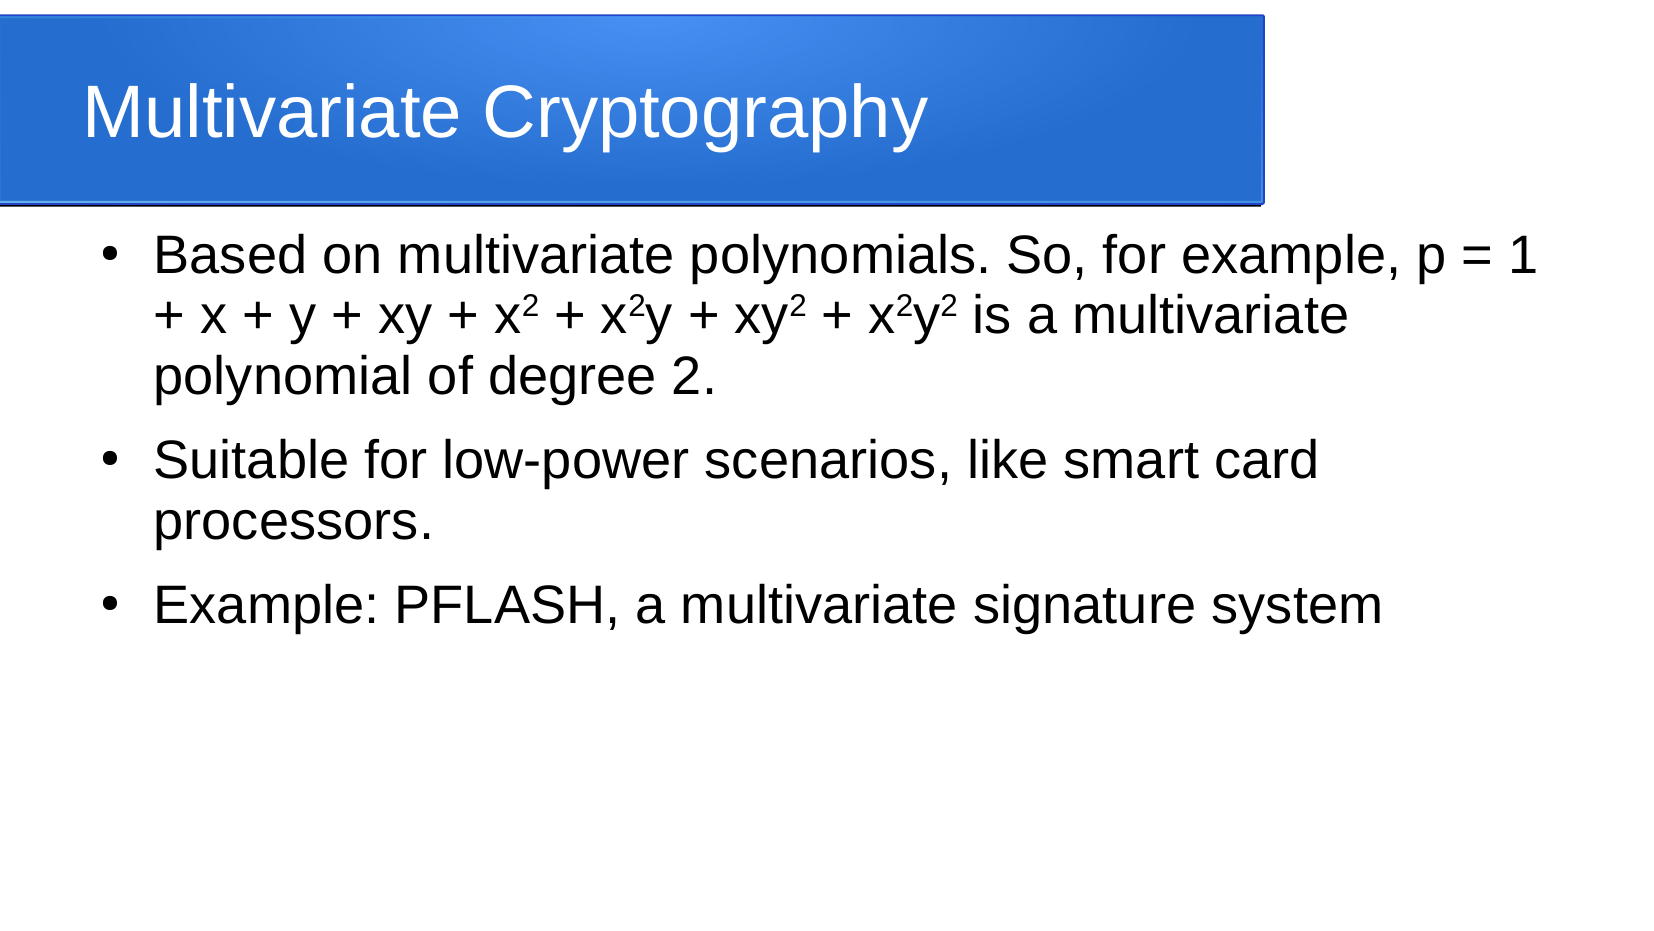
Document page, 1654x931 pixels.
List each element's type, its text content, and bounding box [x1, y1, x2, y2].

title Multivariate Cryptography [82, 35, 1235, 189]
list Based on multivariate polynomials. So, for example, p = 1 + x + y + xy + x2 + x2y + xy2 + x2y2 is a multivariate polynomial of degree 2. Suitable for low-power scenarios, like smart card processors. Example: PFLASH, a multivariate signature system [82, 224, 1571, 764]
